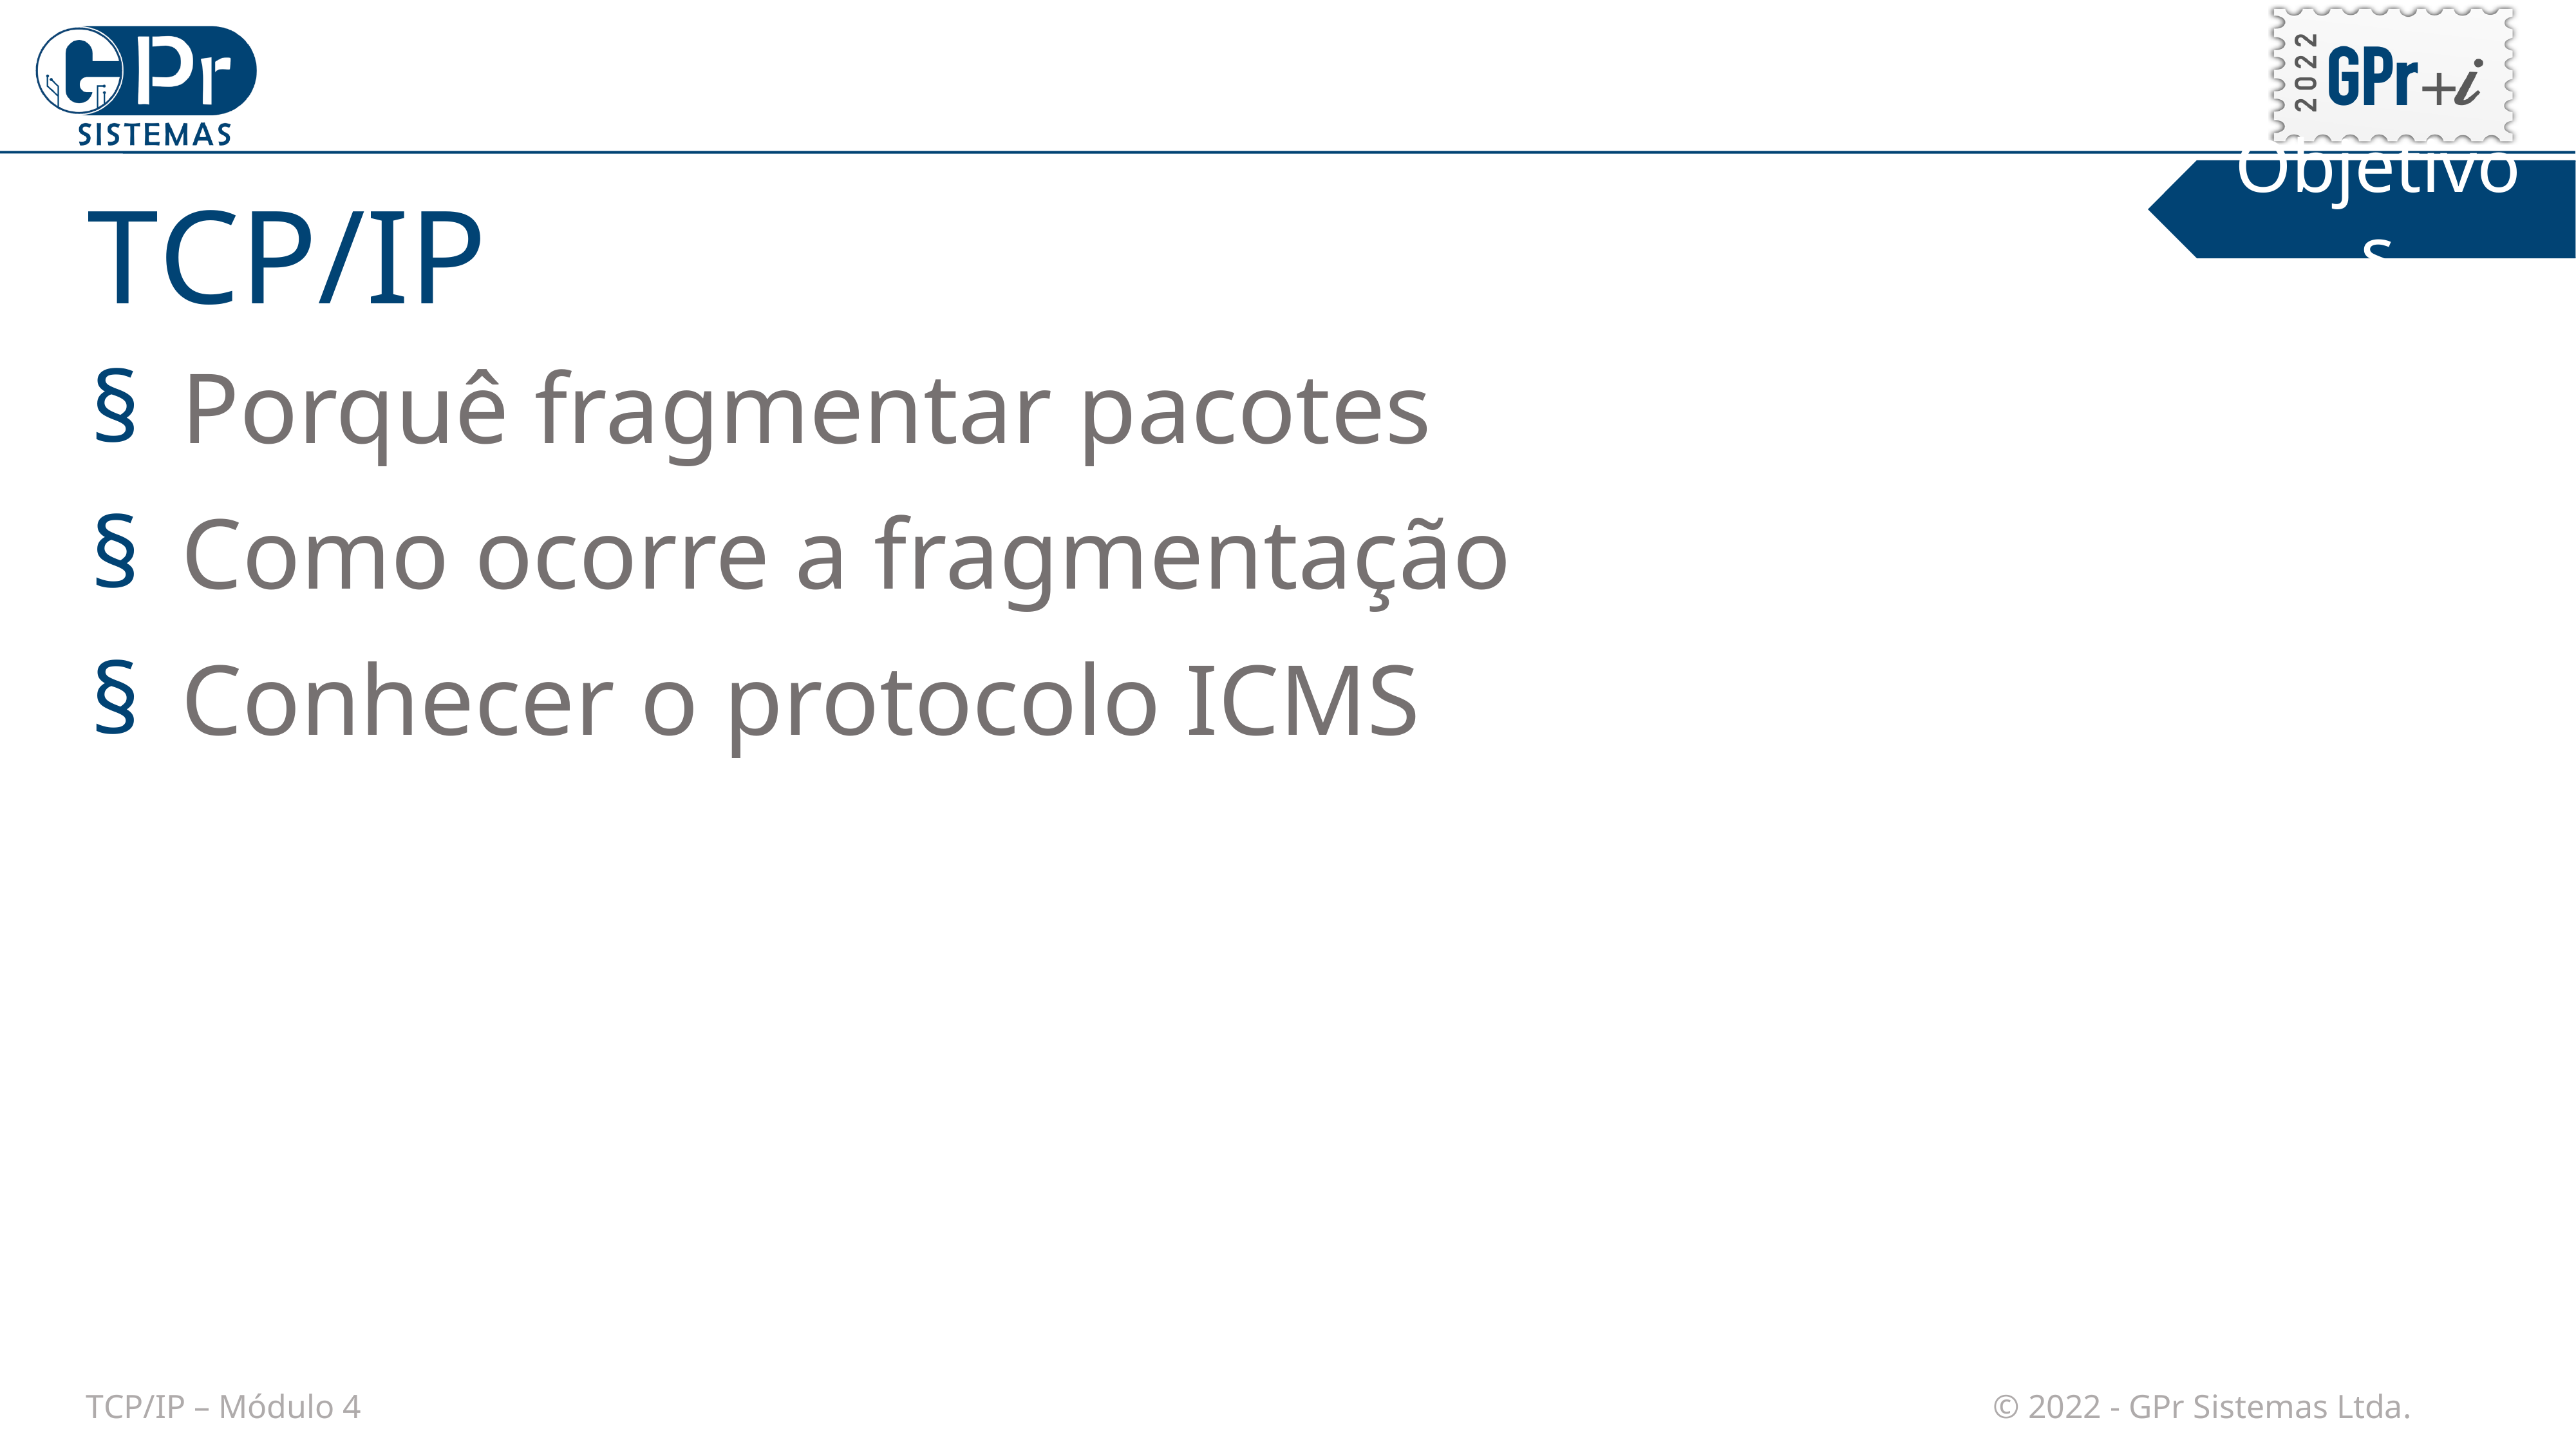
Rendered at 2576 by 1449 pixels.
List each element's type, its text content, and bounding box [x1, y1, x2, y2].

list Porquê fragmentar pacotes Como ocorre a fragmentação Conhecer o protocolo ICMS [80, 319, 2496, 1382]
picture [2268, 4, 2519, 145]
list TCP/IP [81, 169, 2496, 343]
text_box [2148, 160, 2368, 258]
text_box [2380, 160, 2576, 258]
text_box Objetivos [2219, 157, 2537, 256]
picture [34, 26, 257, 147]
